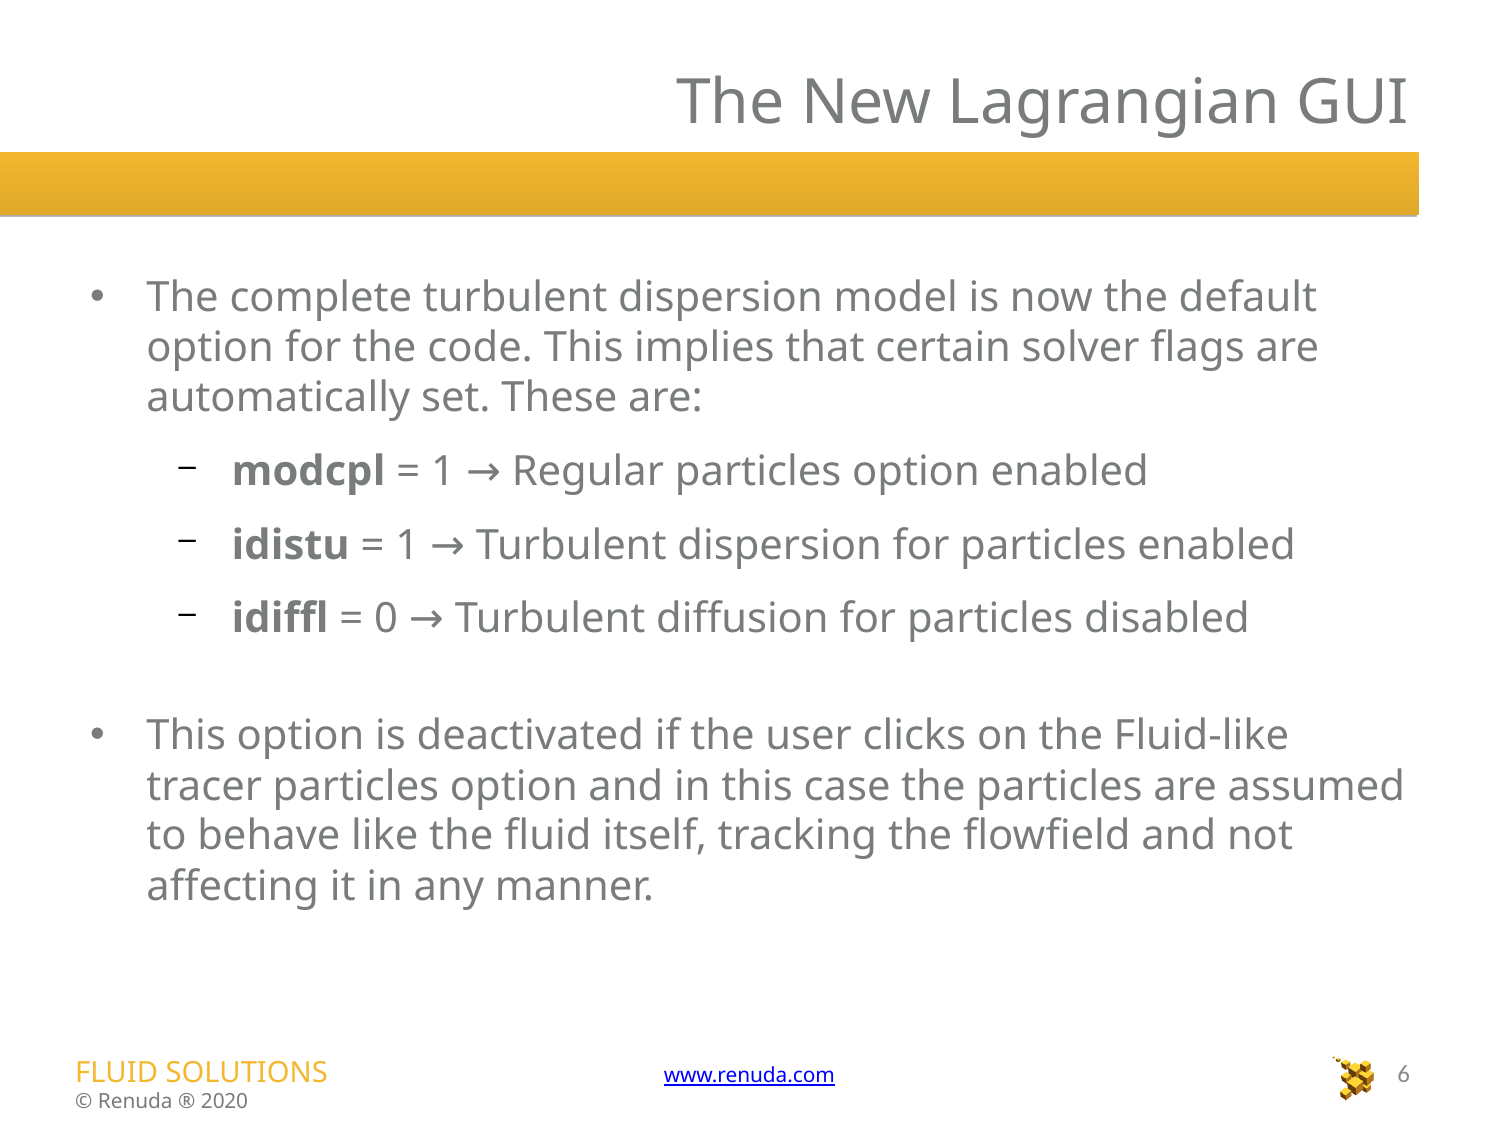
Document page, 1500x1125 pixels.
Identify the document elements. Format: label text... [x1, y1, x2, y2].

title The New Lagrangian GUI [110, 45, 1425, 153]
slide_number 8 [1074, 1042, 1425, 1103]
list The complete turbulent dispersion model is now the default option for the code. This implies that certain solver flags are automatically set. These are: modcpl = 1 → Regular particles option enabled idistu = 1 → Turbulent dispersion for particles enabled idiffl = 0 → Turbulent diffusion for particles disabled This option is deactivated if the user clicks on the Fluid-like tracer particles option and in this case the particles are assumed to behave like the fluid itself, tracking the flowfield and not affecting it in any manner. [75, 262, 1425, 1005]
